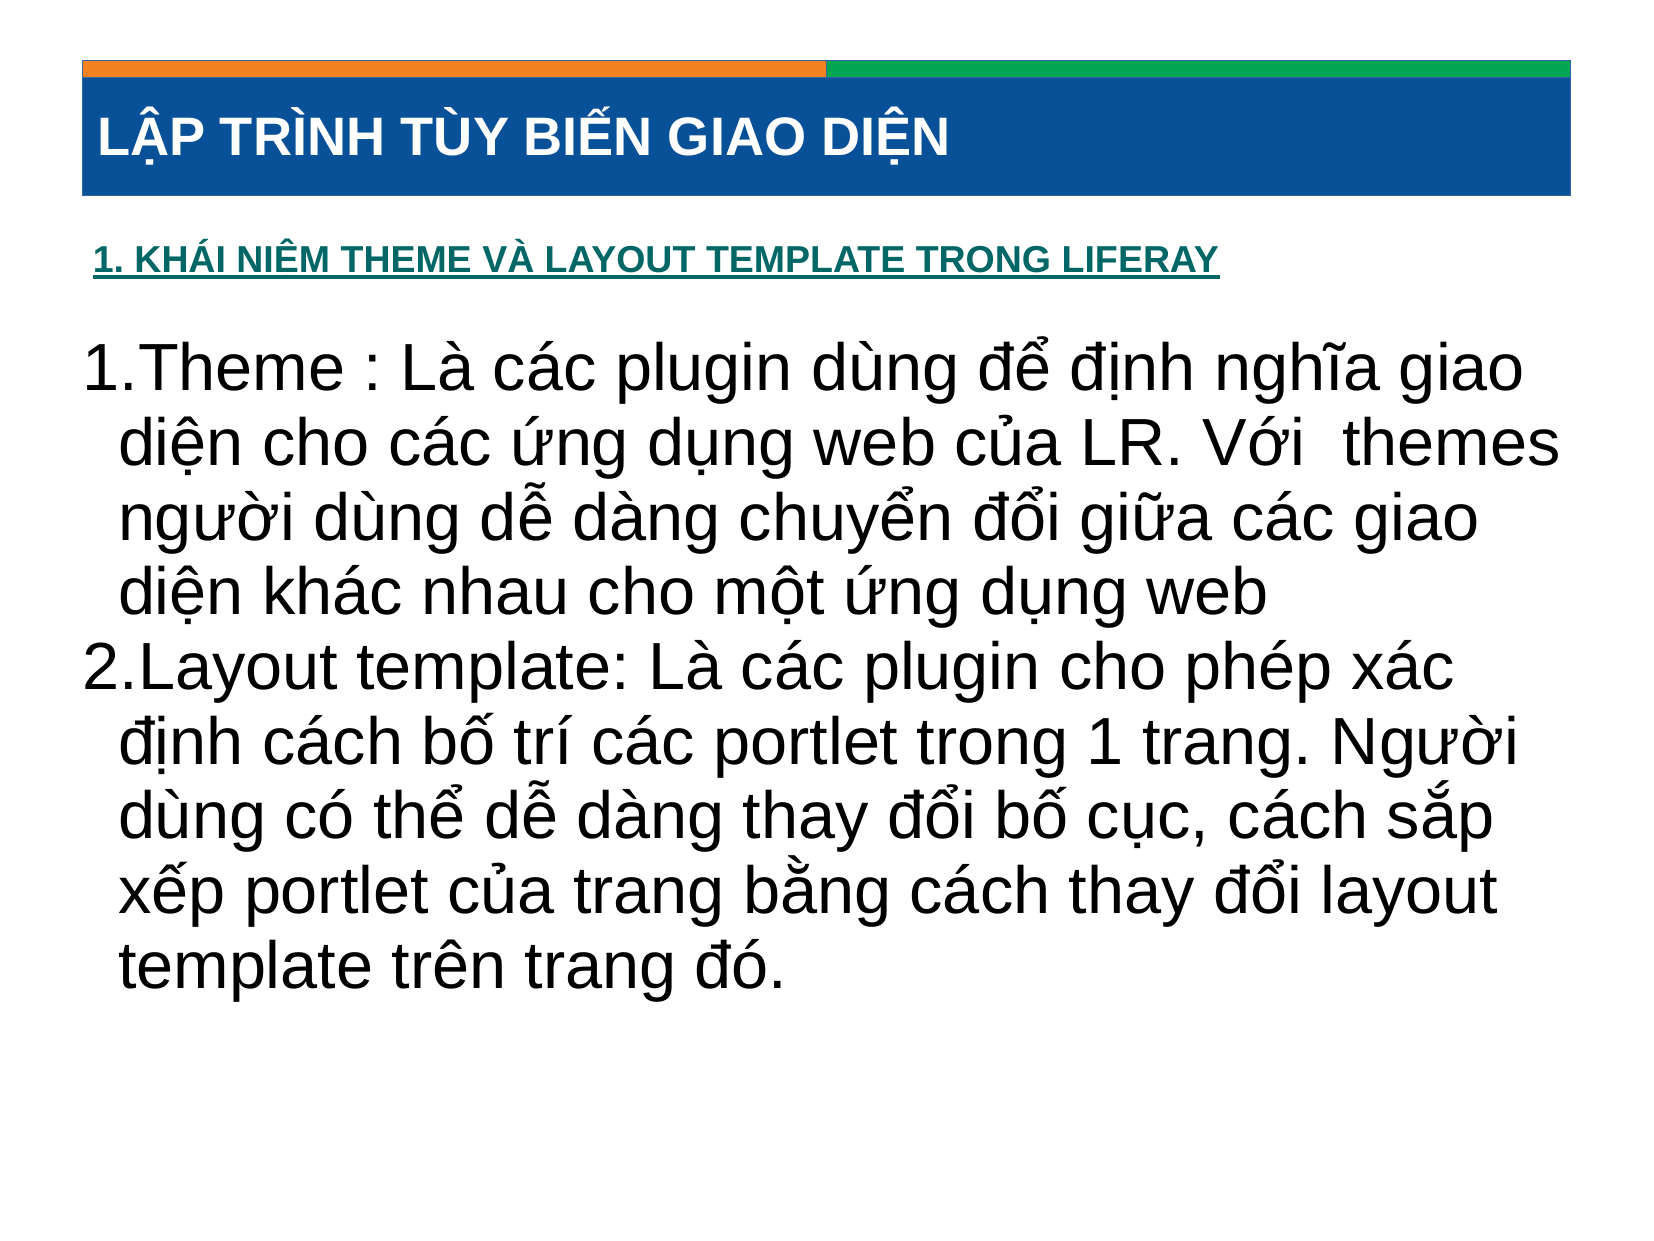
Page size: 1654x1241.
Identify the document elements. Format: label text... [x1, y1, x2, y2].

text_box [82, 60, 1571, 78]
text_box 1. KHÁI NIỆM THEME VÀ LAYOUT TEMPLATE TRONG LIFERAY [78, 230, 1576, 297]
subtitle Theme : Là các plugin dùng để định nghĩa giao diện cho các ứng dụng web của LR. Với themes người dùng dễ dàng chuyển đổi giữa các giao diện khác nhau cho một ứng dụng web Layout template: Là các plugin cho phép xác định cách bố trí các portlet trong 1 trang. Người dùng có thể dễ dàng thay đổi bố cục, cách sắp xếp portlet của trang bằng cách thay đổi layout template trên trang đó. [82, 330, 1571, 1141]
text_box LẬP TRÌNH TÙY BIẾN GIAO DIỆN [82, 78, 1571, 196]
